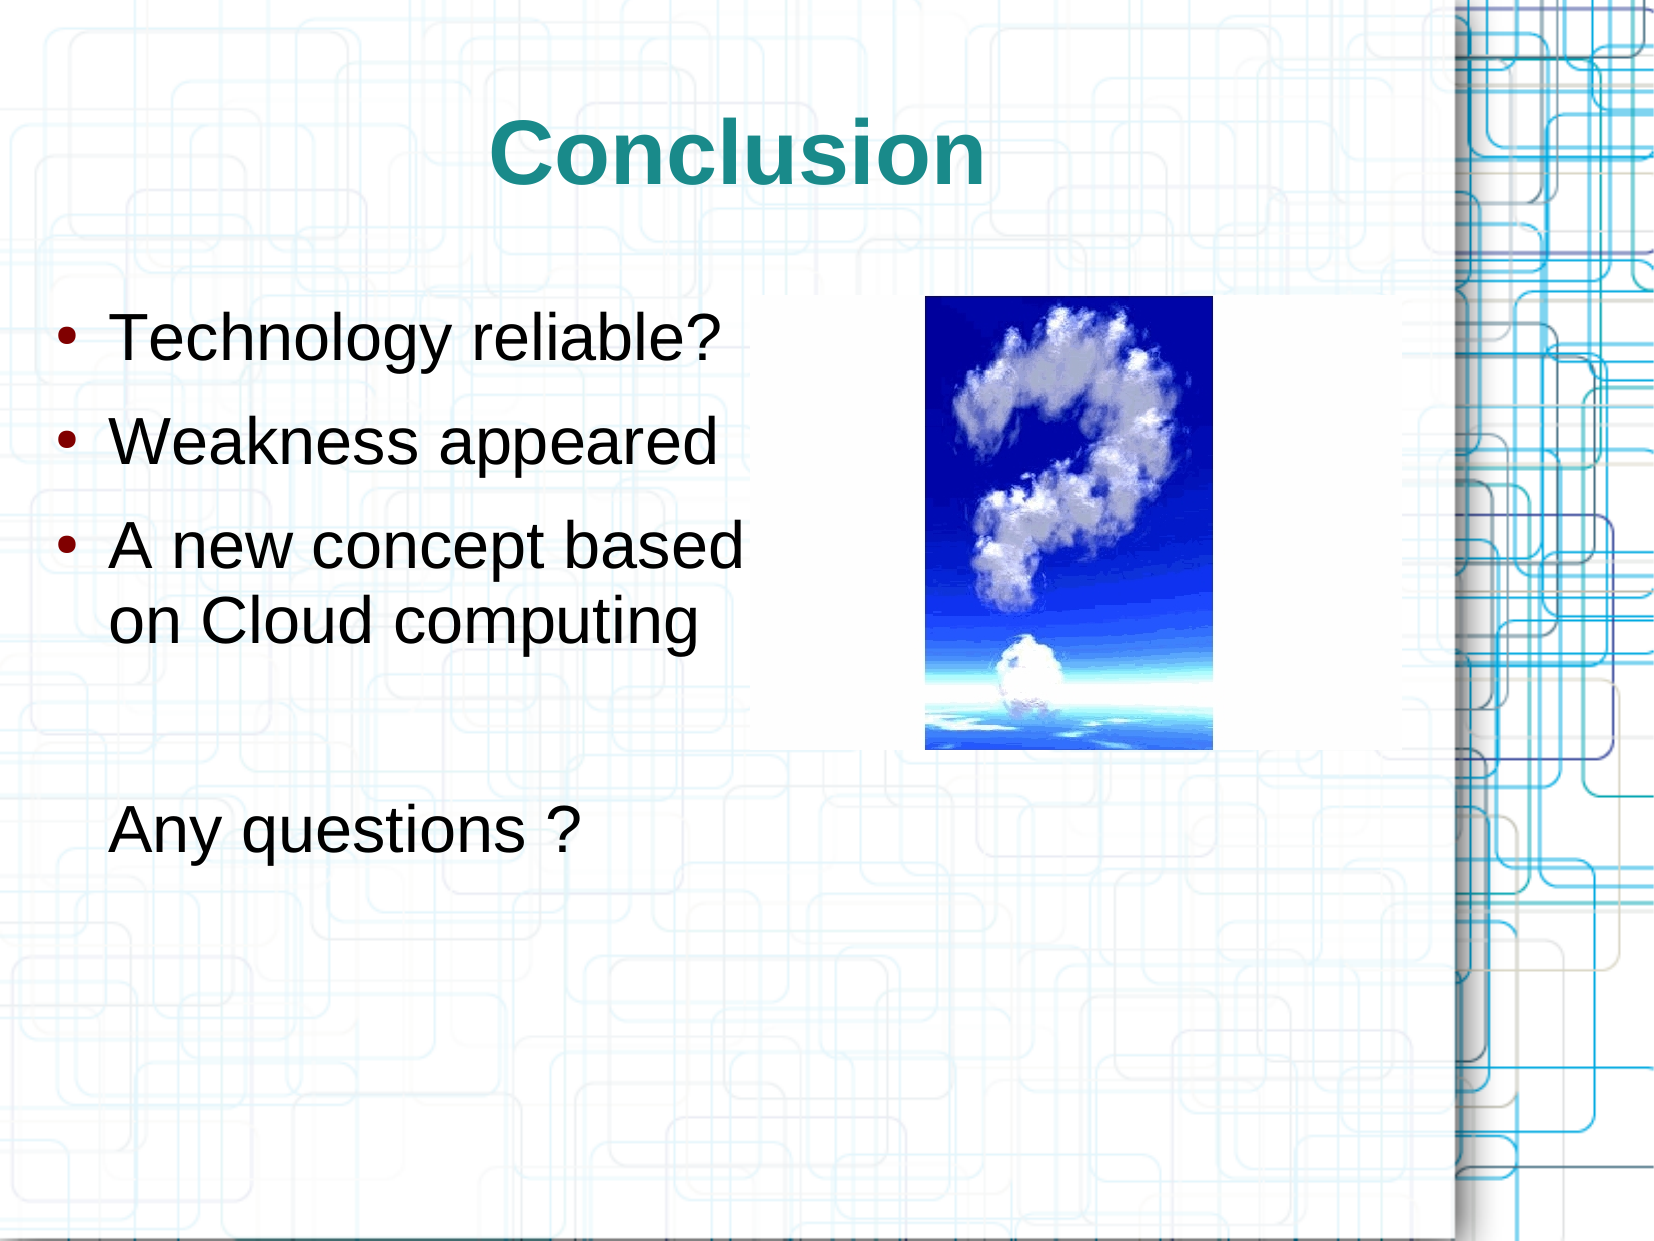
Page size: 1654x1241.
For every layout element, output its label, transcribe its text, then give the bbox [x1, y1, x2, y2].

list Technology reliable? Weakness appeared A new concept based on Cloud computing Any questions ? [37, 300, 802, 1104]
title Conclusion [59, 56, 1418, 250]
picture [0, 0, 1654, 1241]
